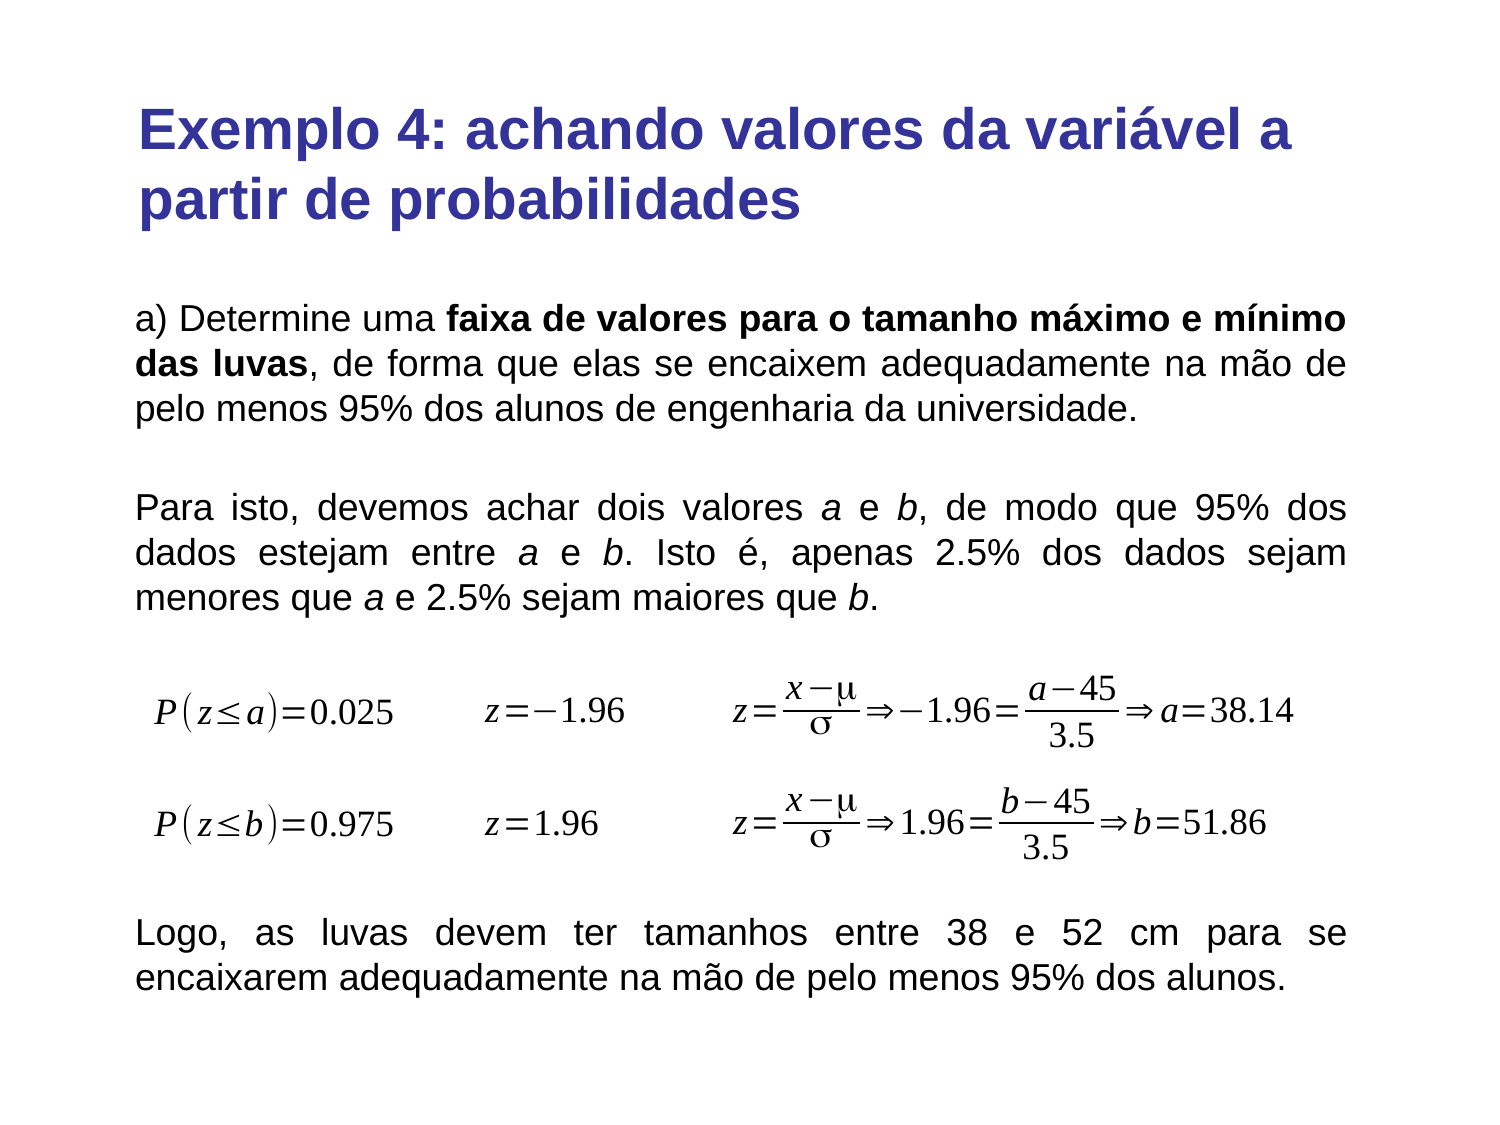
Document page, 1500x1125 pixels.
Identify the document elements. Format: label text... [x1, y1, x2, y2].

text_box a) Determine uma faixa de valores para o tamanho máximo e mínimo das luvas, de forma que elas se encaixem adequadamente na mão de pelo menos 95% dos alunos de engenharia da universidade. [120, 286, 1363, 458]
chart [477, 690, 633, 732]
text_box Para isto, devemos achar dois valores a e b, de modo que 95% dos dados estejam entre a e b. Isto é, apenas 2.5% dos dados sejam menores que a e 2.5% sejam maiores que b. [120, 475, 1363, 626]
chart [477, 802, 605, 844]
chart [146, 690, 401, 736]
text_box Logo, as luvas devem ter tamanhos entre 38 e 52 cm para se encaixarem adequadamente na mão de pelo menos 95% dos alunos. [120, 900, 1363, 1006]
chart [146, 802, 401, 848]
chart [725, 666, 1302, 756]
chart [725, 779, 1275, 868]
text_box Exemplo 4: achando valores da variável a partir de probabilidades [123, 83, 1400, 240]
